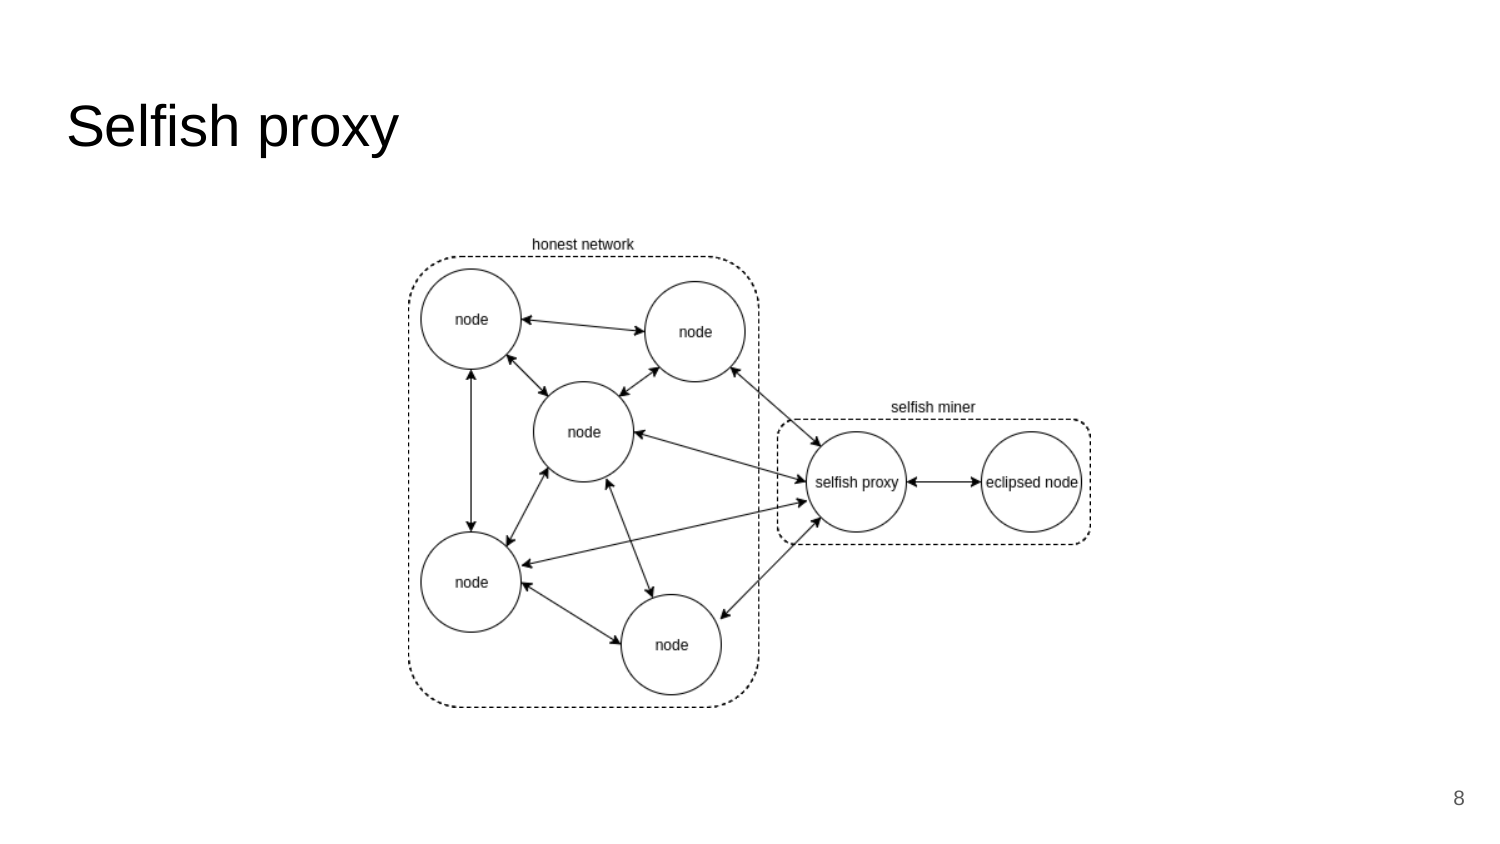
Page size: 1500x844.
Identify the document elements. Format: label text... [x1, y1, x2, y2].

picture [408, 231, 1091, 708]
title Selfish proxy [51, 72, 1449, 167]
